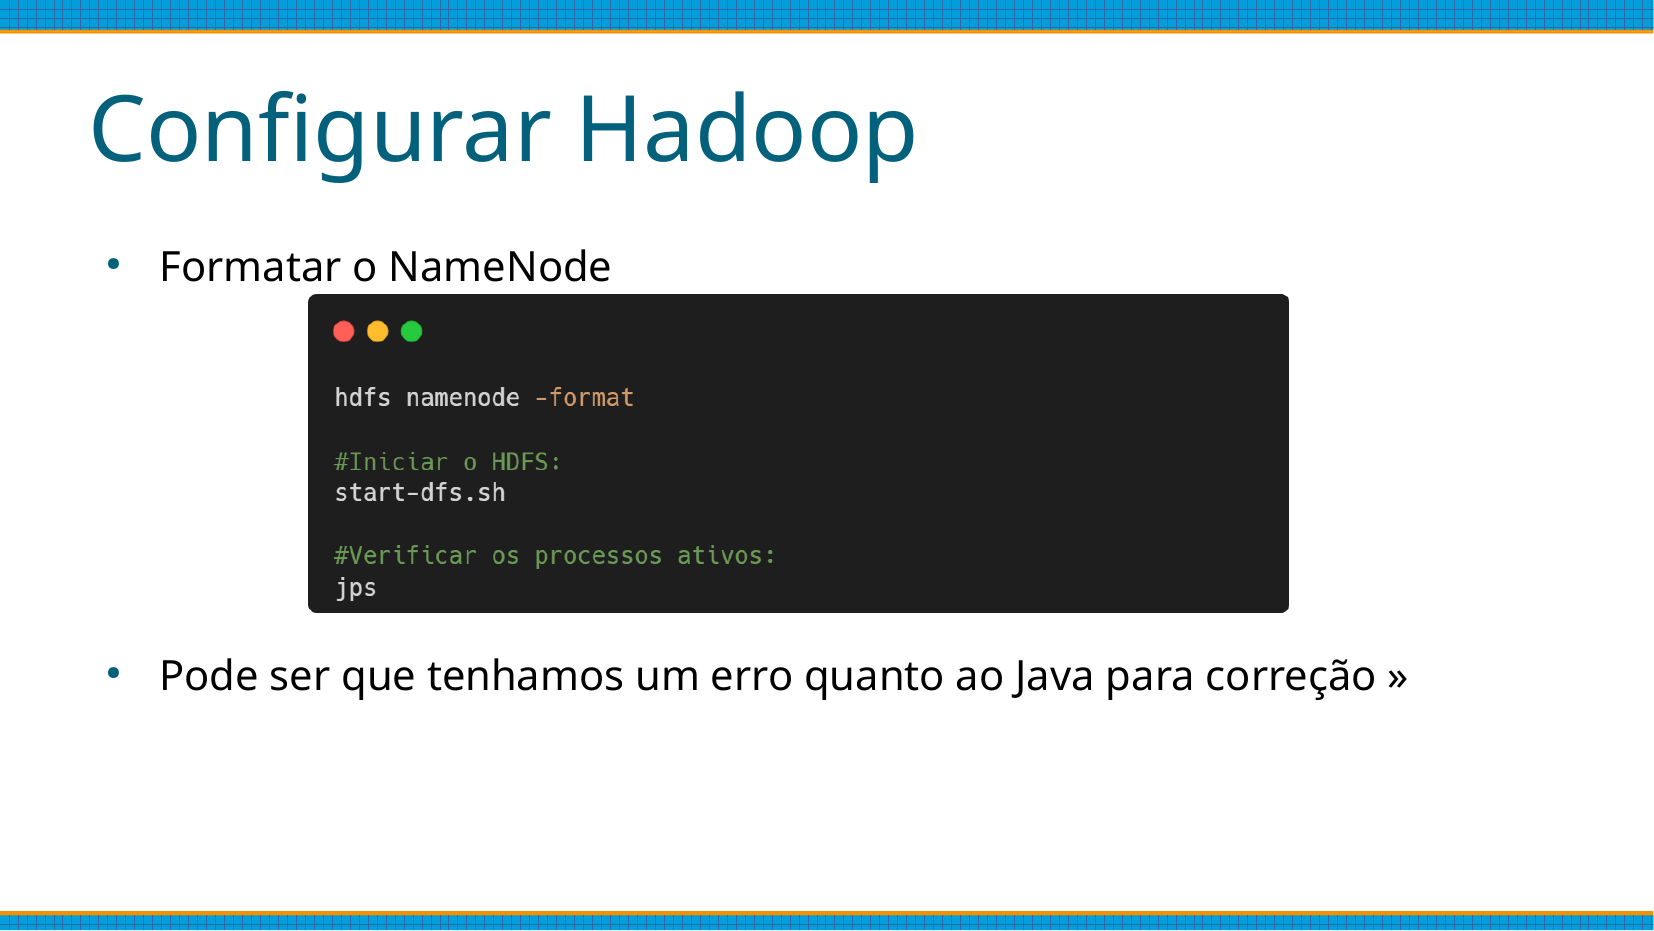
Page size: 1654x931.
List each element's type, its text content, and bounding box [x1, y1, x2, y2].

title Configurar Hadoop [88, 44, 1565, 207]
picture [295, 274, 1300, 632]
list Formatar o NameNode Pode ser que tenhamos um erro quanto ao Java para correção » [88, 236, 1565, 901]
